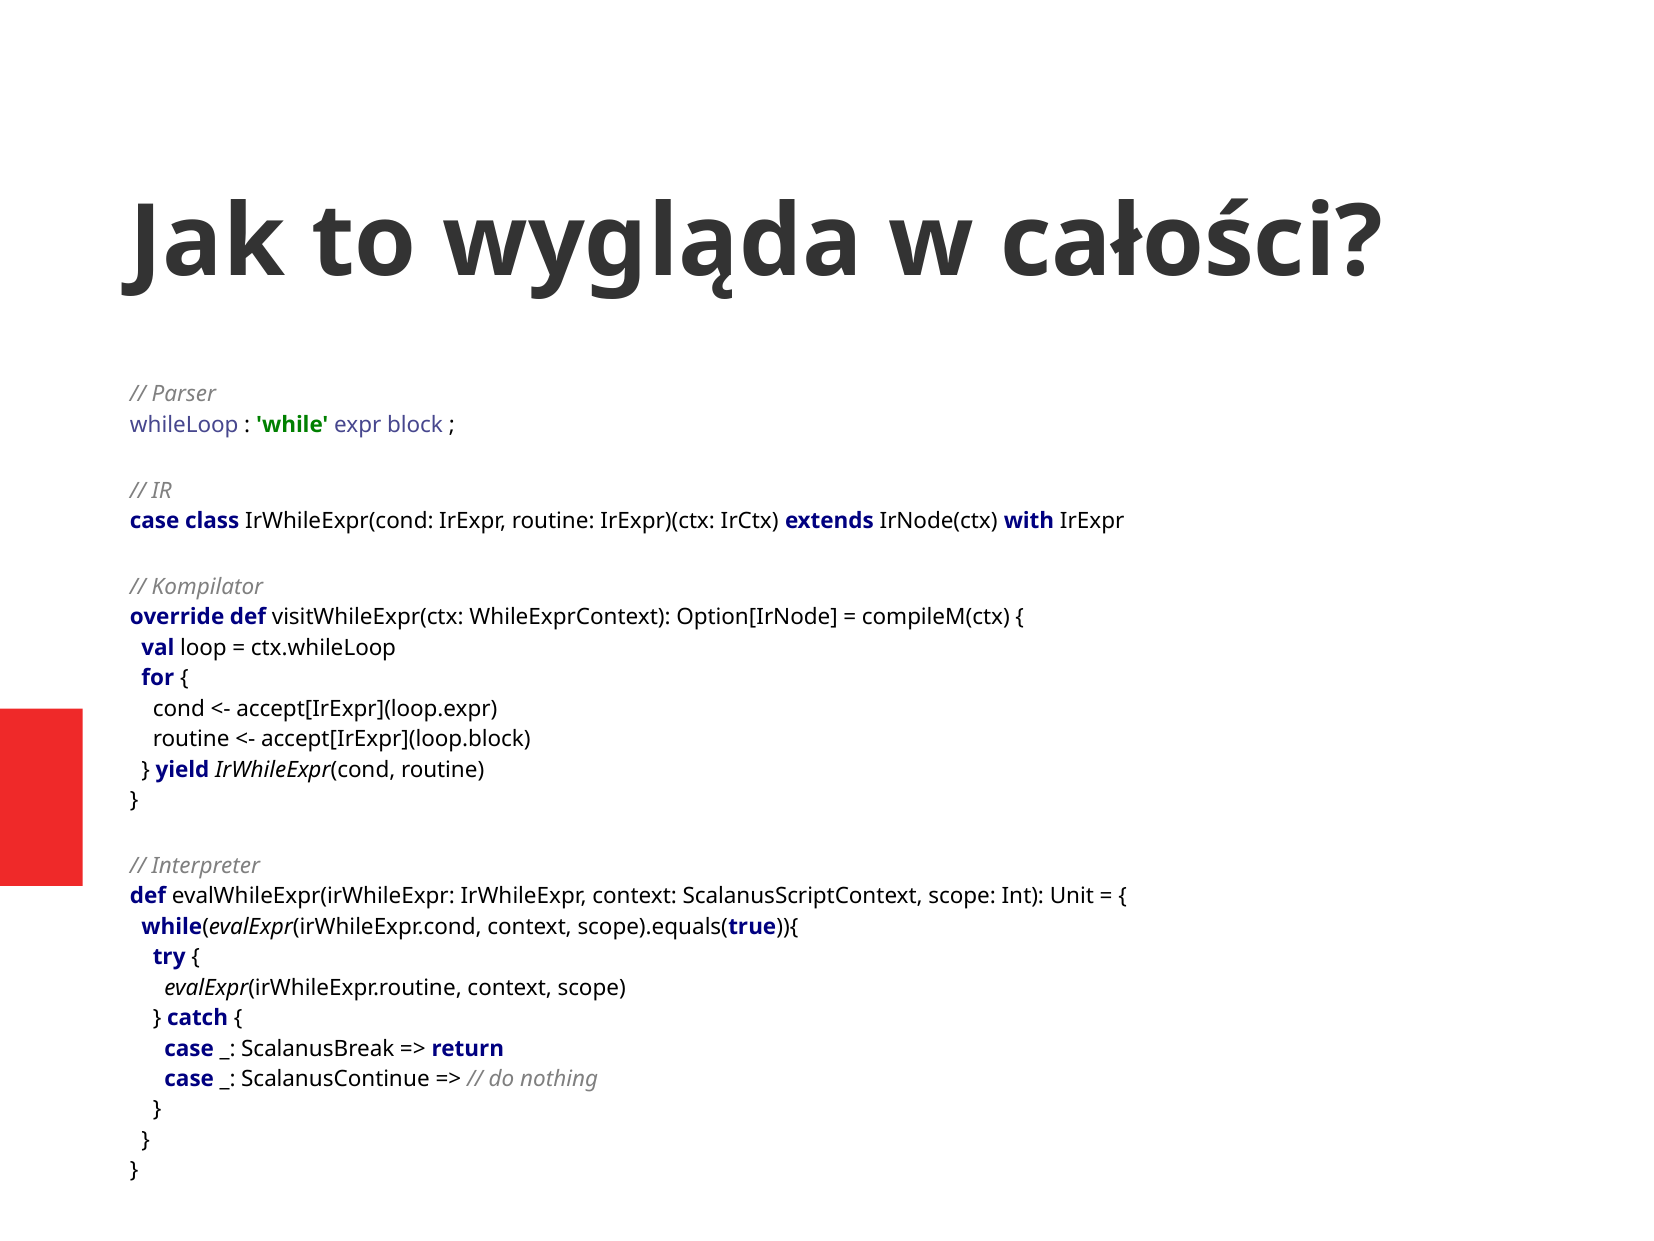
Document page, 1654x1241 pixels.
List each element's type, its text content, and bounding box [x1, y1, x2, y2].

title Jak to wygląda w całości? [129, 118, 1536, 355]
list // Parser whileLoop : 'while' expr block ; // IR case class IrWhileExpr(cond: IrExpr, routine: IrExpr)(ctx: IrCtx) extends IrNode(ctx) with IrExpr // Kompilator override def visitWhileExpr(ctx: WhileExprContext): Option[IrNode] = compileM(ctx) { val loop = ctx.whileLoop for { cond <- accept[IrExpr](loop.expr) routine <- accept[IrExpr](loop.block) } yield IrWhileExpr(cond, routine) } // Interpreter def evalWhileExpr(irWhileExpr: IrWhileExpr, context: ScalanusScriptContext, scope: Int): Unit = { while(evalExpr(irWhileExpr.cond, context, scope).equals(true)){ try { evalExpr(irWhileExpr.routine, context, scope) } catch { case _: ScalanusBreak => return case _: ScalanusContinue => // do nothing } } } [129, 377, 1536, 1193]
